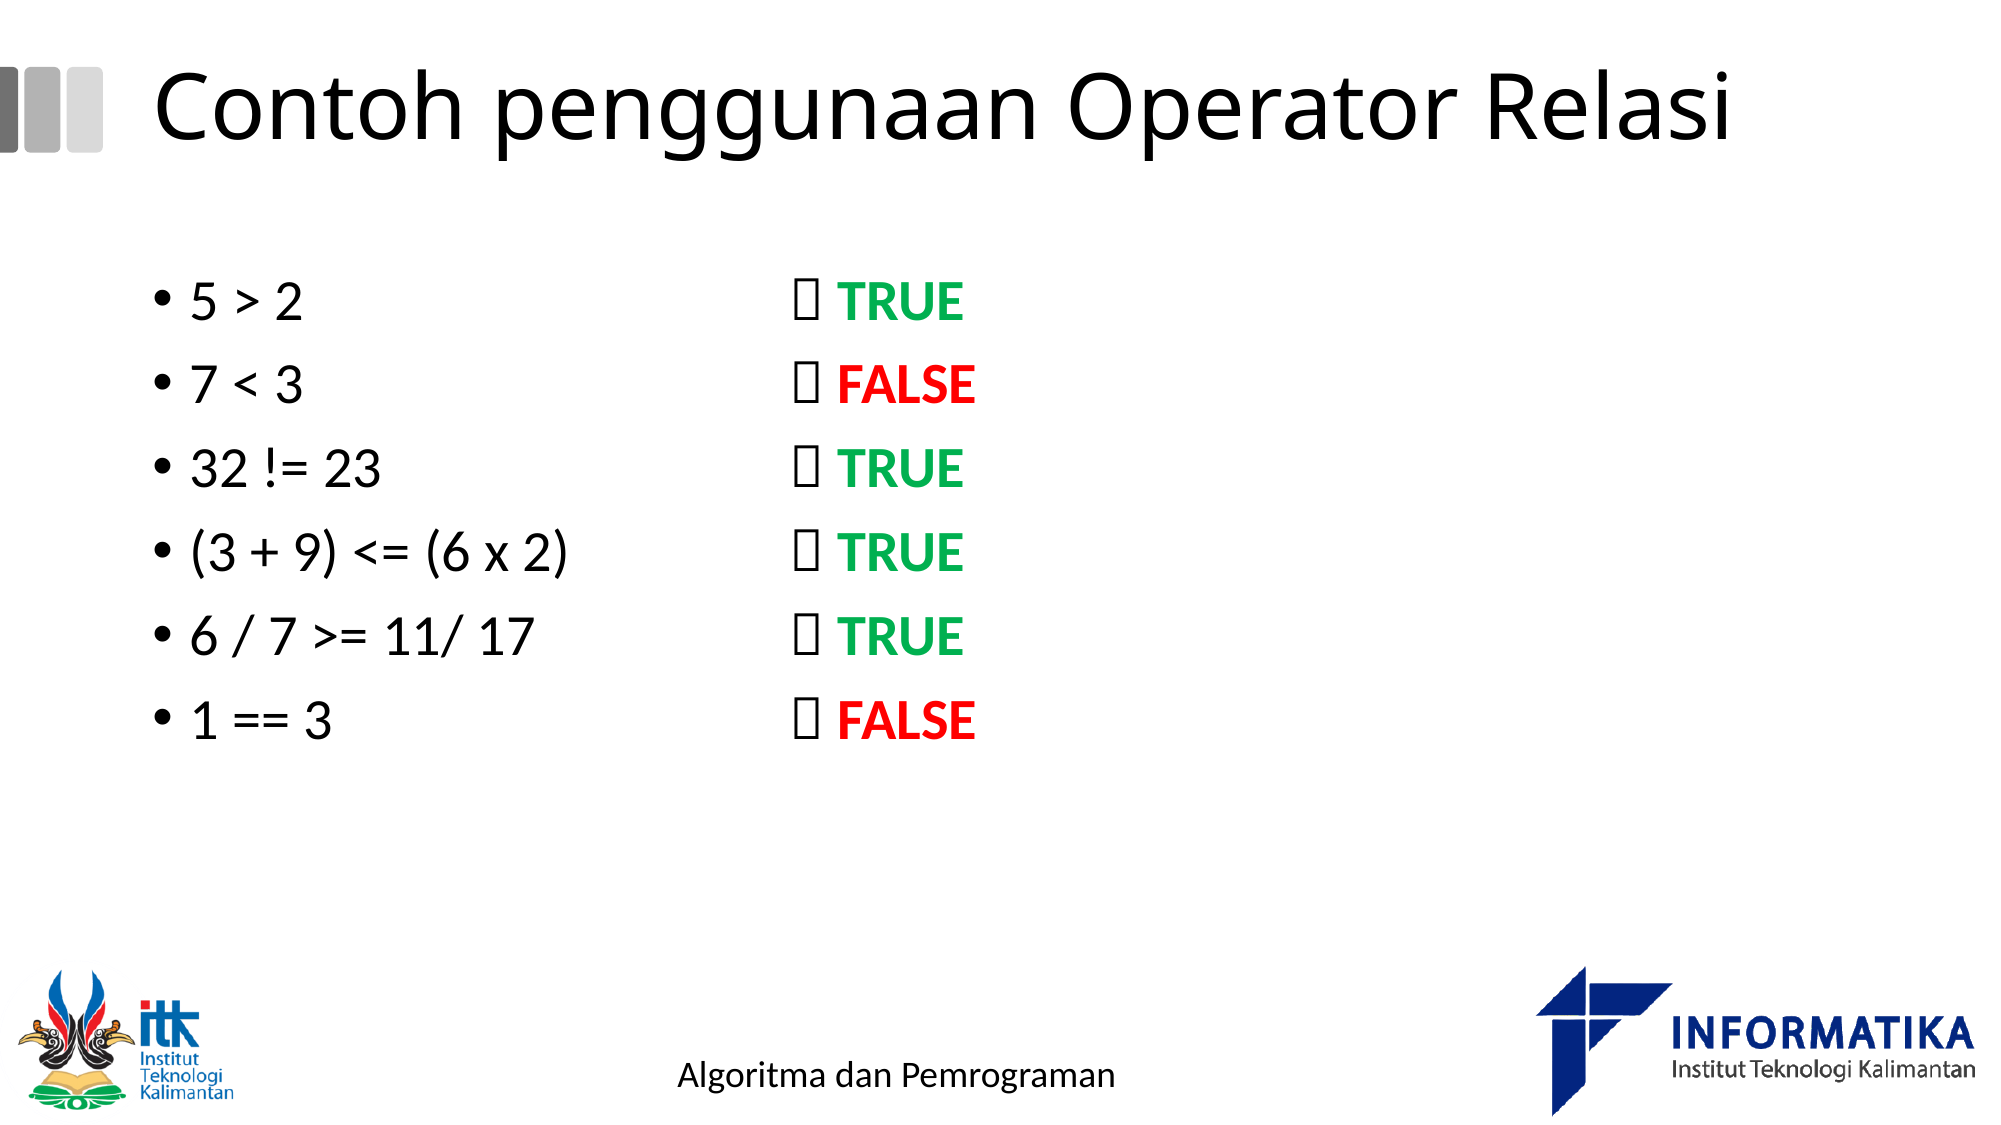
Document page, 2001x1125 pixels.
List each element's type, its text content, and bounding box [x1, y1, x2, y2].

picture [1534, 965, 1976, 1118]
picture [0, 935, 252, 1125]
text_box Algoritma dan Pemrograman [662, 1042, 1338, 1103]
text_box Contoh penggunaan Operator Relasi [137, 1, 1863, 219]
text_box 5 > 2  TRUE 7 < 3  FALSE 32 != 23  TRUE (3 + 9) <= (6 x 2)  TRUE 6 / 7 >= 11/ 17  TRUE 1 == 3  FALSE [137, 262, 1863, 977]
